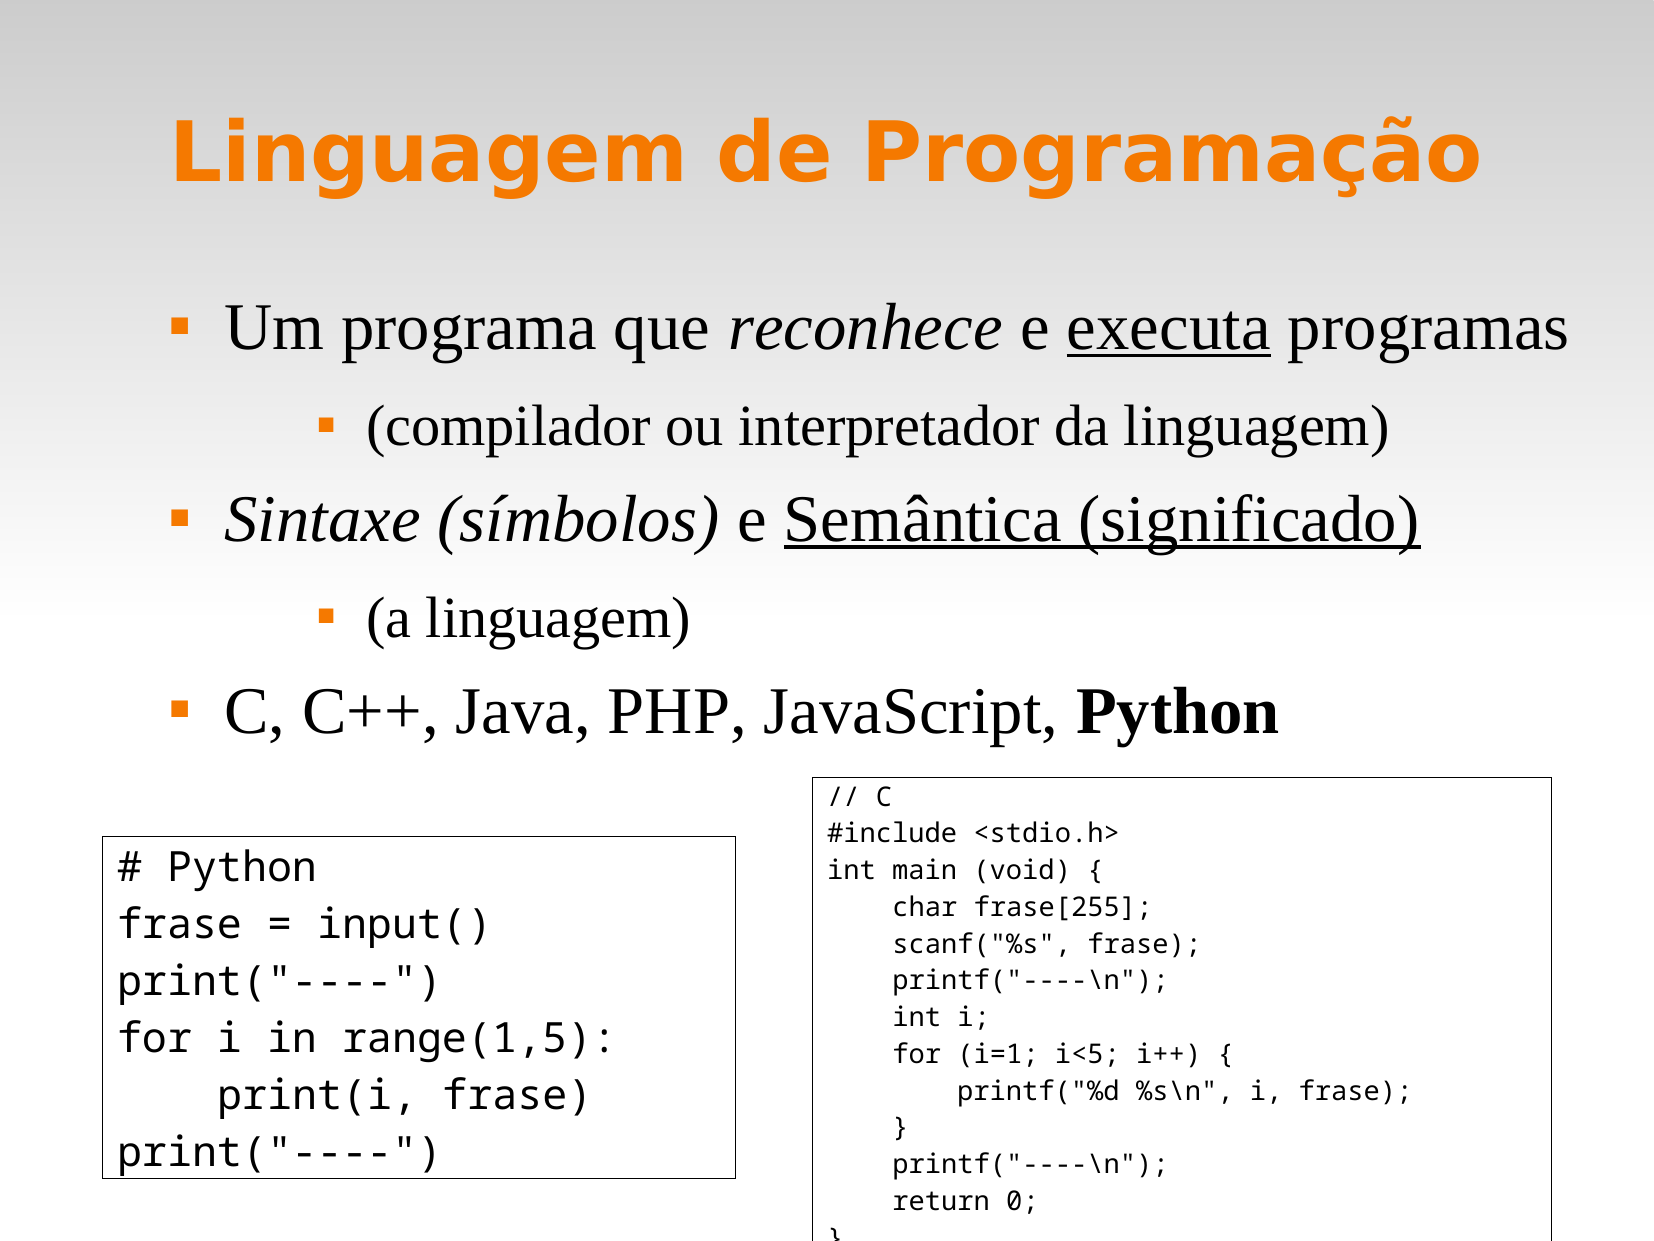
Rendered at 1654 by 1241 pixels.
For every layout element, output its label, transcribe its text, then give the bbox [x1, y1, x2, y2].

text_box // C #include <stdio.h> int main (void) { char frase[255]; scanf("%s", frase); printf("----\n"); int i; for (i=1; i<5; i++) { printf("%d %s\n", i, frase); } printf("----\n"); return 0; } [812, 811, 1552, 1222]
list Um programa que reconhece e executa programas (compilador ou interpretador da linguagem) Sintaxe (símbolos) e Semântica (significado) (a linguagem) C, C++, Java, PHP, JavaScript, Python [82, 290, 1571, 1109]
text_box # Python frase = input() print("----") for i in range(1,5): print(i, frase) print("----") [102, 861, 736, 1154]
title Linguagem de Programação [82, 49, 1571, 257]
